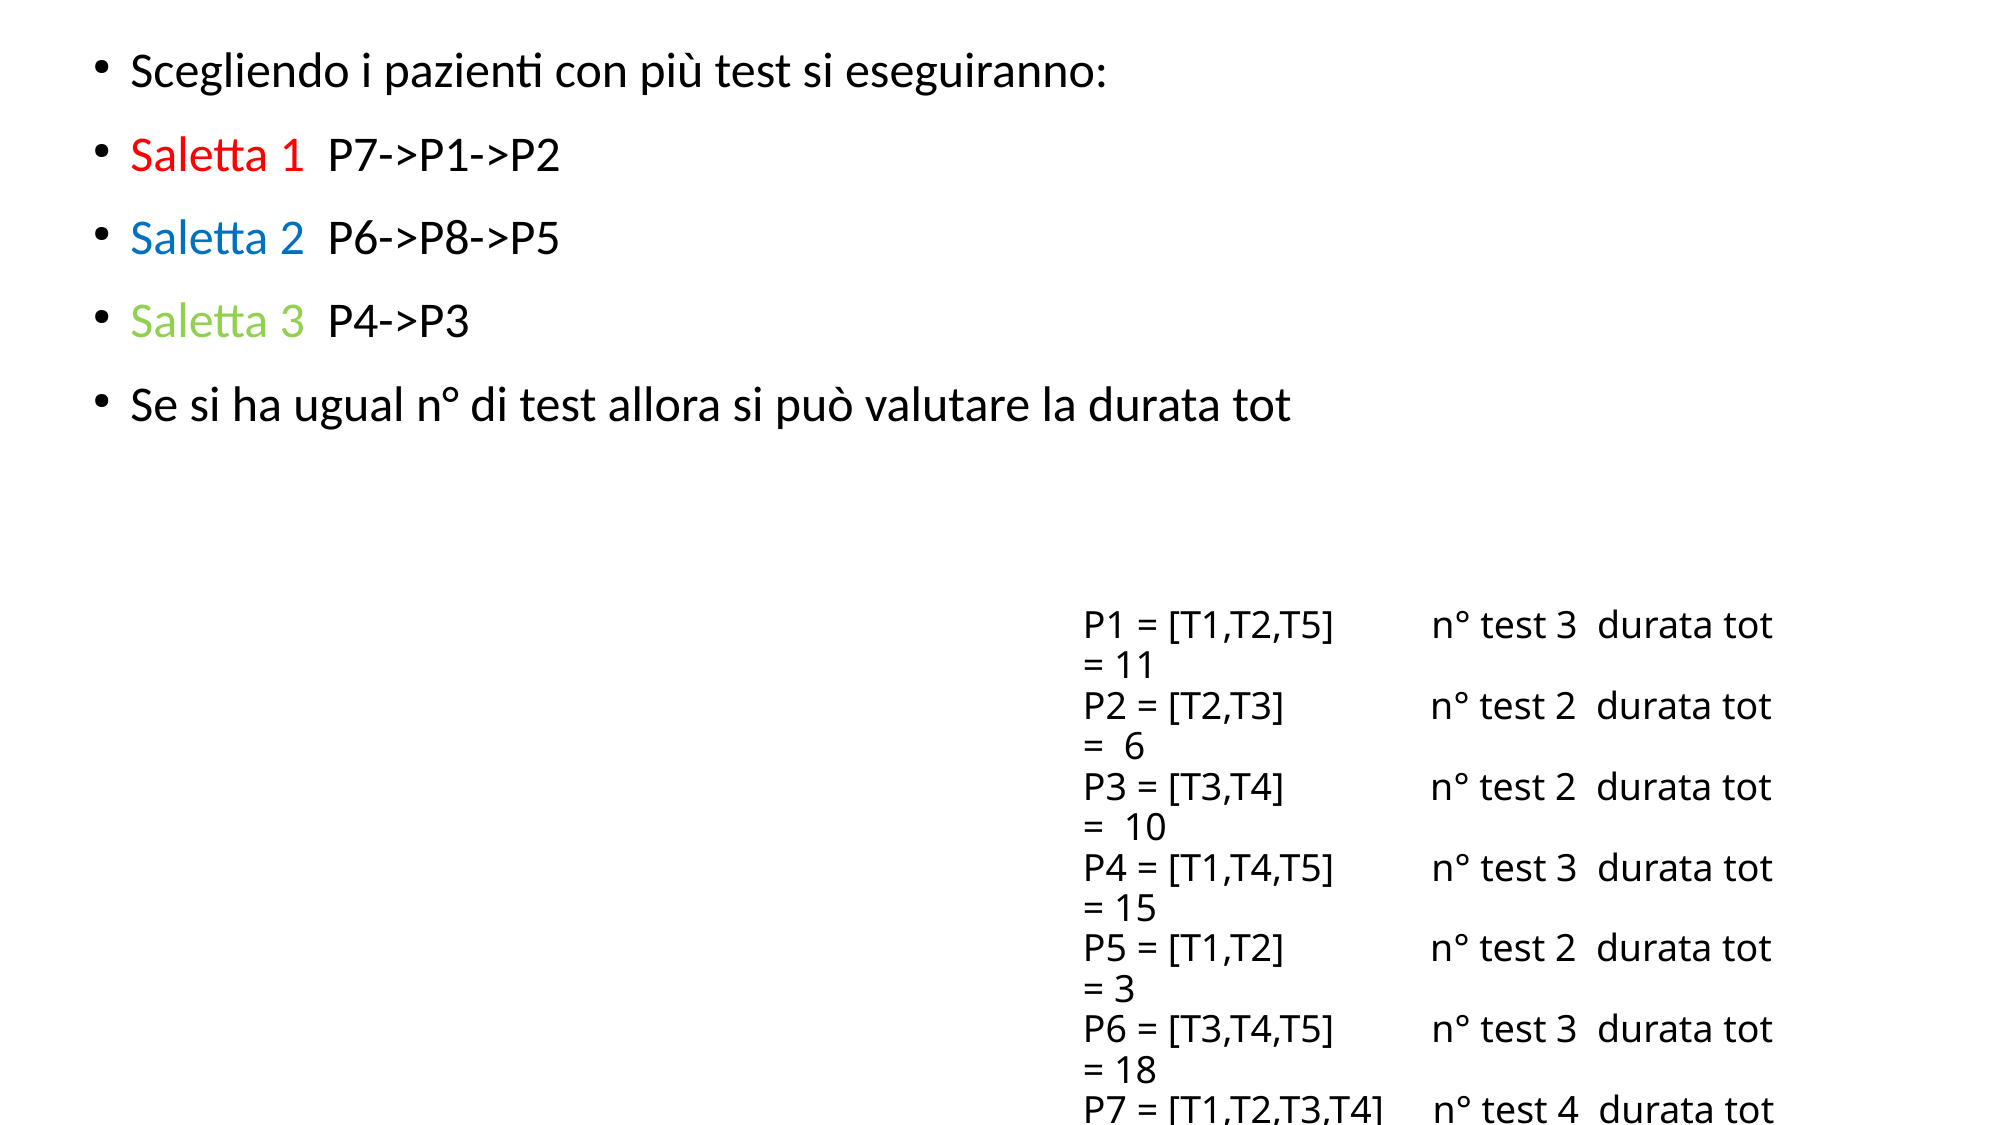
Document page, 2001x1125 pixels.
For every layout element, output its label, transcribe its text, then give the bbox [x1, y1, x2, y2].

list Scegliendo i pazienti con più test si eseguiranno: Saletta 1 P7->P1->P2 Saletta 2 P6->P8->P5 Saletta 3 P4->P3 Se si ha ugual n° di test allora si può valutare la durata tot [92, 44, 1914, 916]
text_box P1 = [T1,T2,T5] n° test 3 durata tot = 11 P2 = [T2,T3] n° test 2 durata tot = 6 P3 = [T3,T4] n° test 2 durata tot = 10 P4 = [T1,T4,T5] n° test 3 durata tot = 15 P5 = [T1,T2] n° test 2 durata tot = 3 P6 = [T3,T4,T5] n° test 3 durata tot = 18 P7 = [T1,T2,T3,T4] n° test 4 durata tot = 13 P8 = [T4,T5] n° test 2 durata tot = 14 [1067, 598, 1810, 988]
